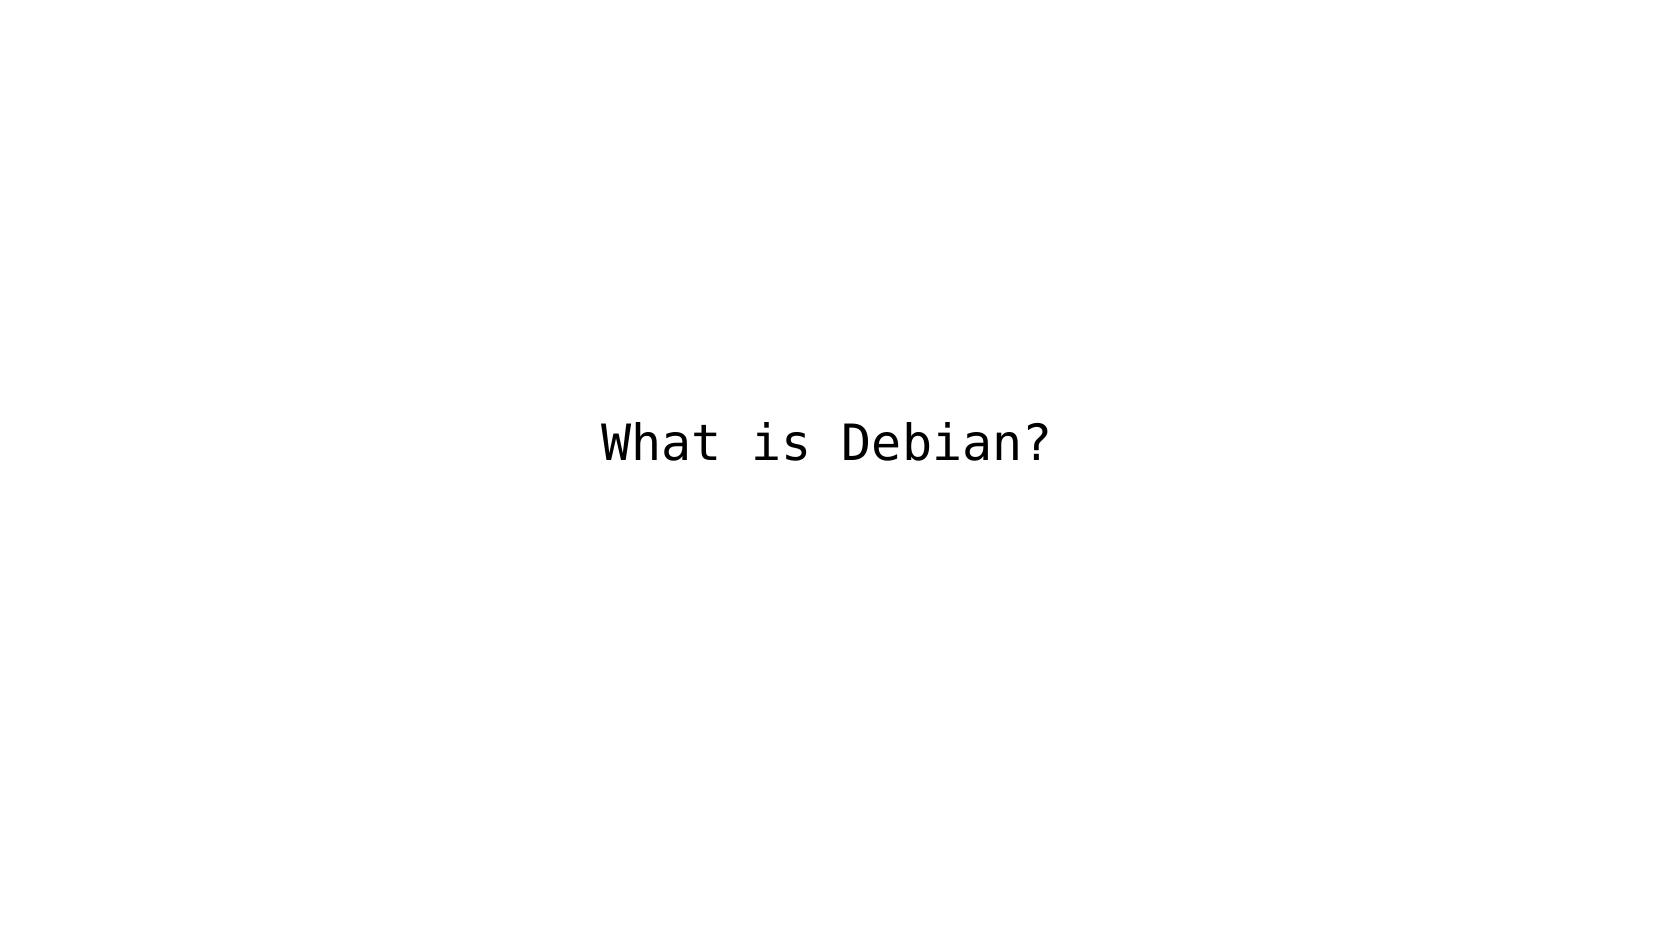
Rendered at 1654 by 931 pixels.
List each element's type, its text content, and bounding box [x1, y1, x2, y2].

subtitle What is Debian? [82, 59, 1571, 886]
